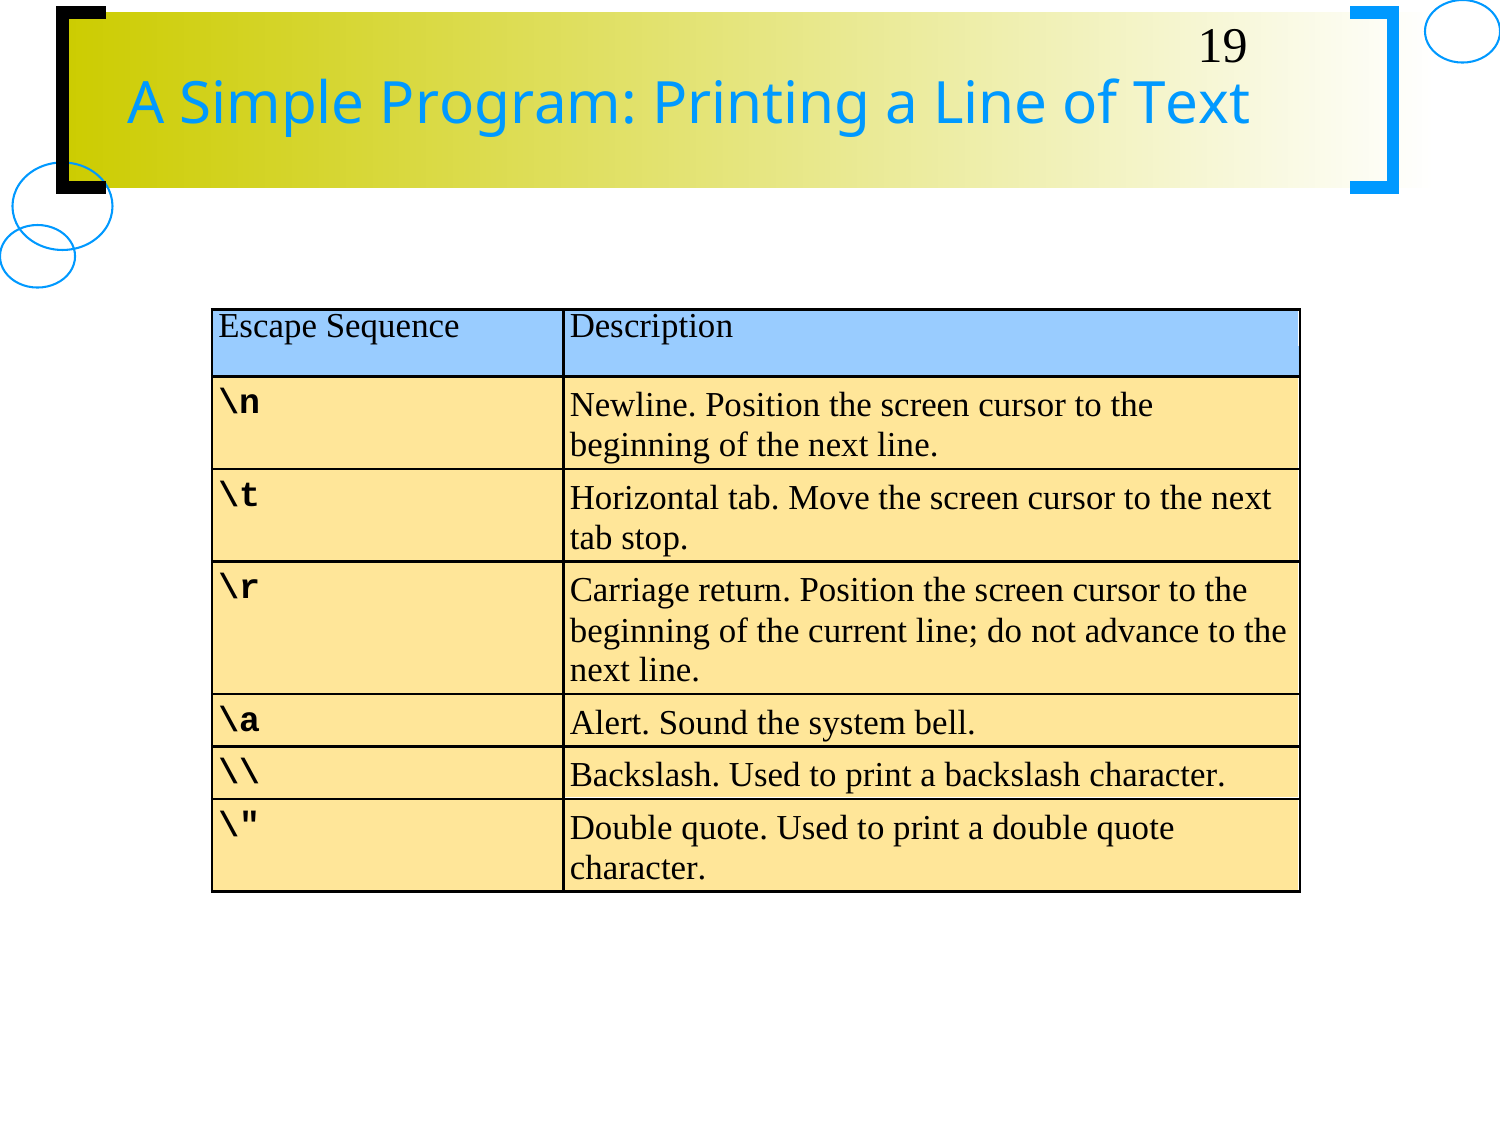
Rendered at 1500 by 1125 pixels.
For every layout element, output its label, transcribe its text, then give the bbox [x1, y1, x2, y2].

chart [174, 308, 1338, 1088]
list [112, 199, 1388, 1063]
title A Simple Program: Printing a Line of Text [112, 12, 1388, 188]
